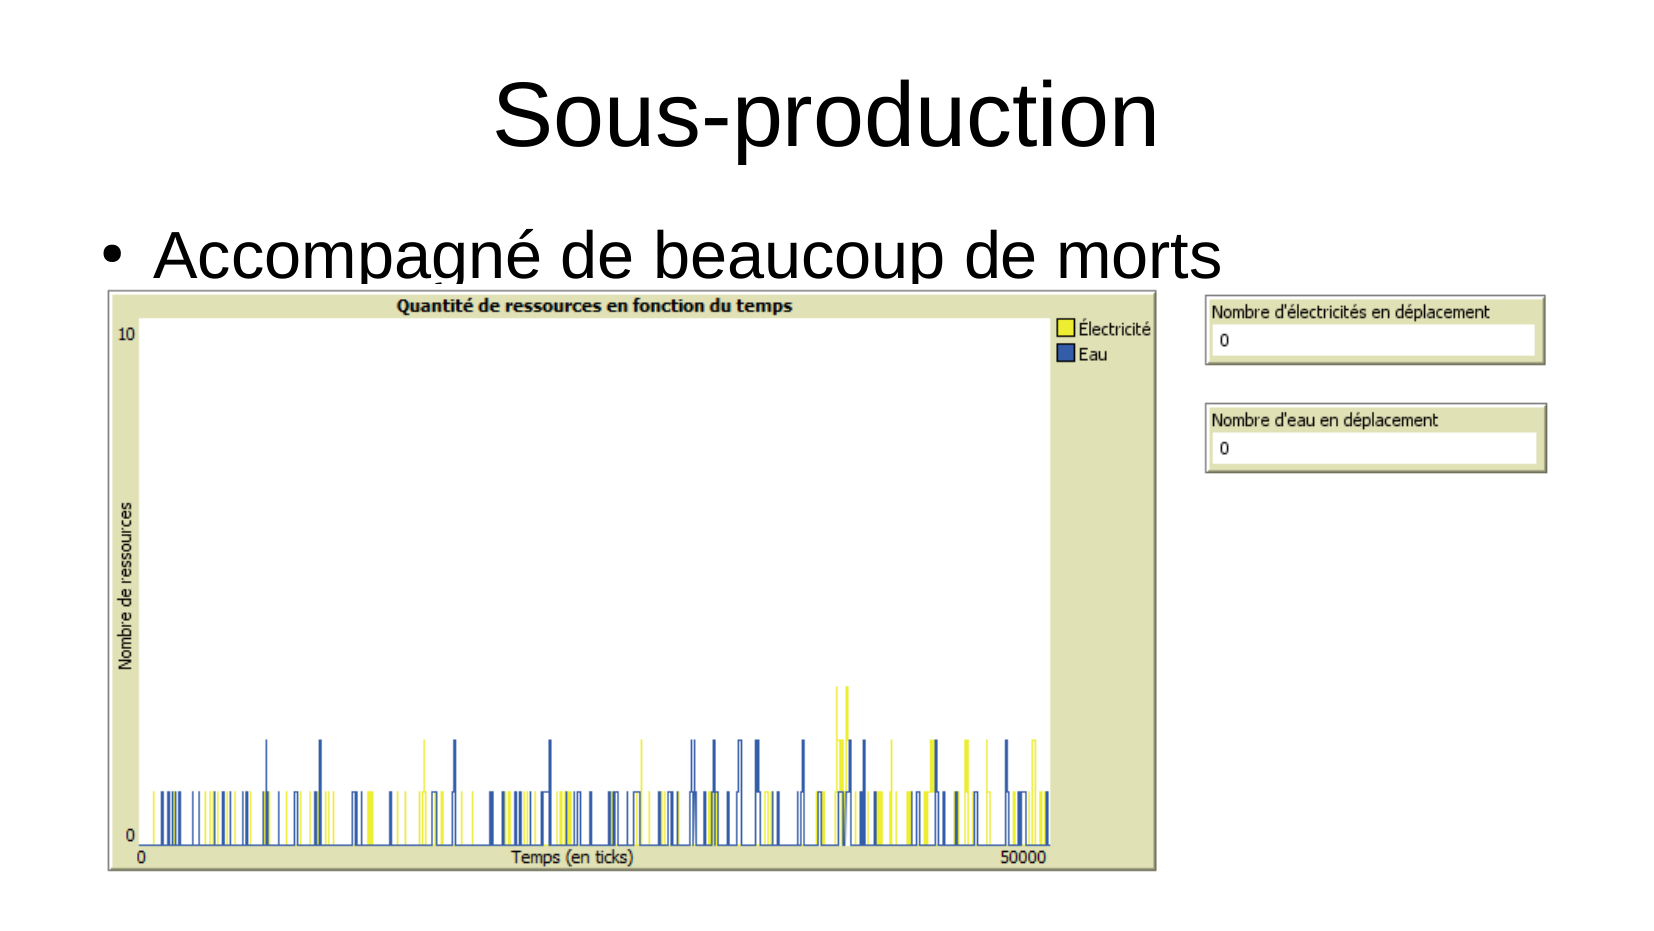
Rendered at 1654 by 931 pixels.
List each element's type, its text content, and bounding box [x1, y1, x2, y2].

list Accompagné de beaucoup de morts [82, 217, 1571, 758]
title Sous-production [82, 37, 1571, 193]
picture [97, 284, 1571, 887]
